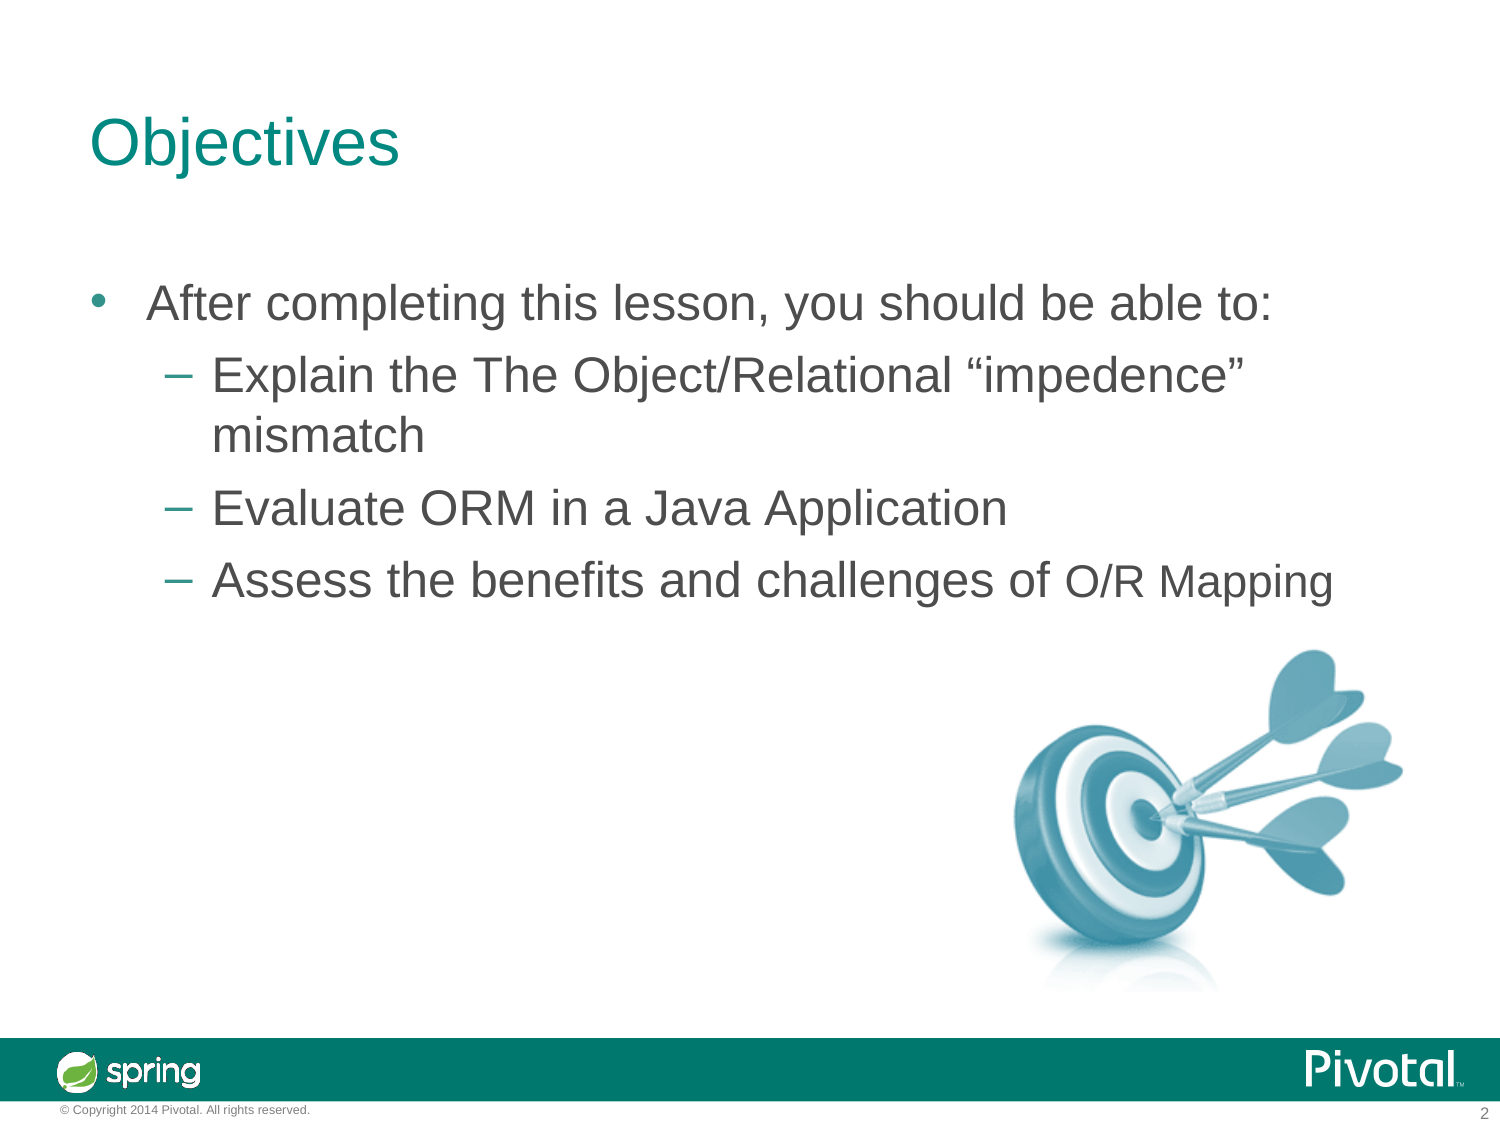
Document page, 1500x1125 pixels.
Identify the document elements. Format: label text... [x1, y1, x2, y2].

picture [1306, 1050, 1464, 1087]
list After completing this lesson, you should be able to: Explain the The Object/Relational “impedence” mismatch Evaluate ORM in a Java Application Assess the benefits and challenges of O/R Mapping [75, 262, 1426, 1005]
title Objectives [75, 45, 1426, 233]
picture [32, 1041, 210, 1103]
